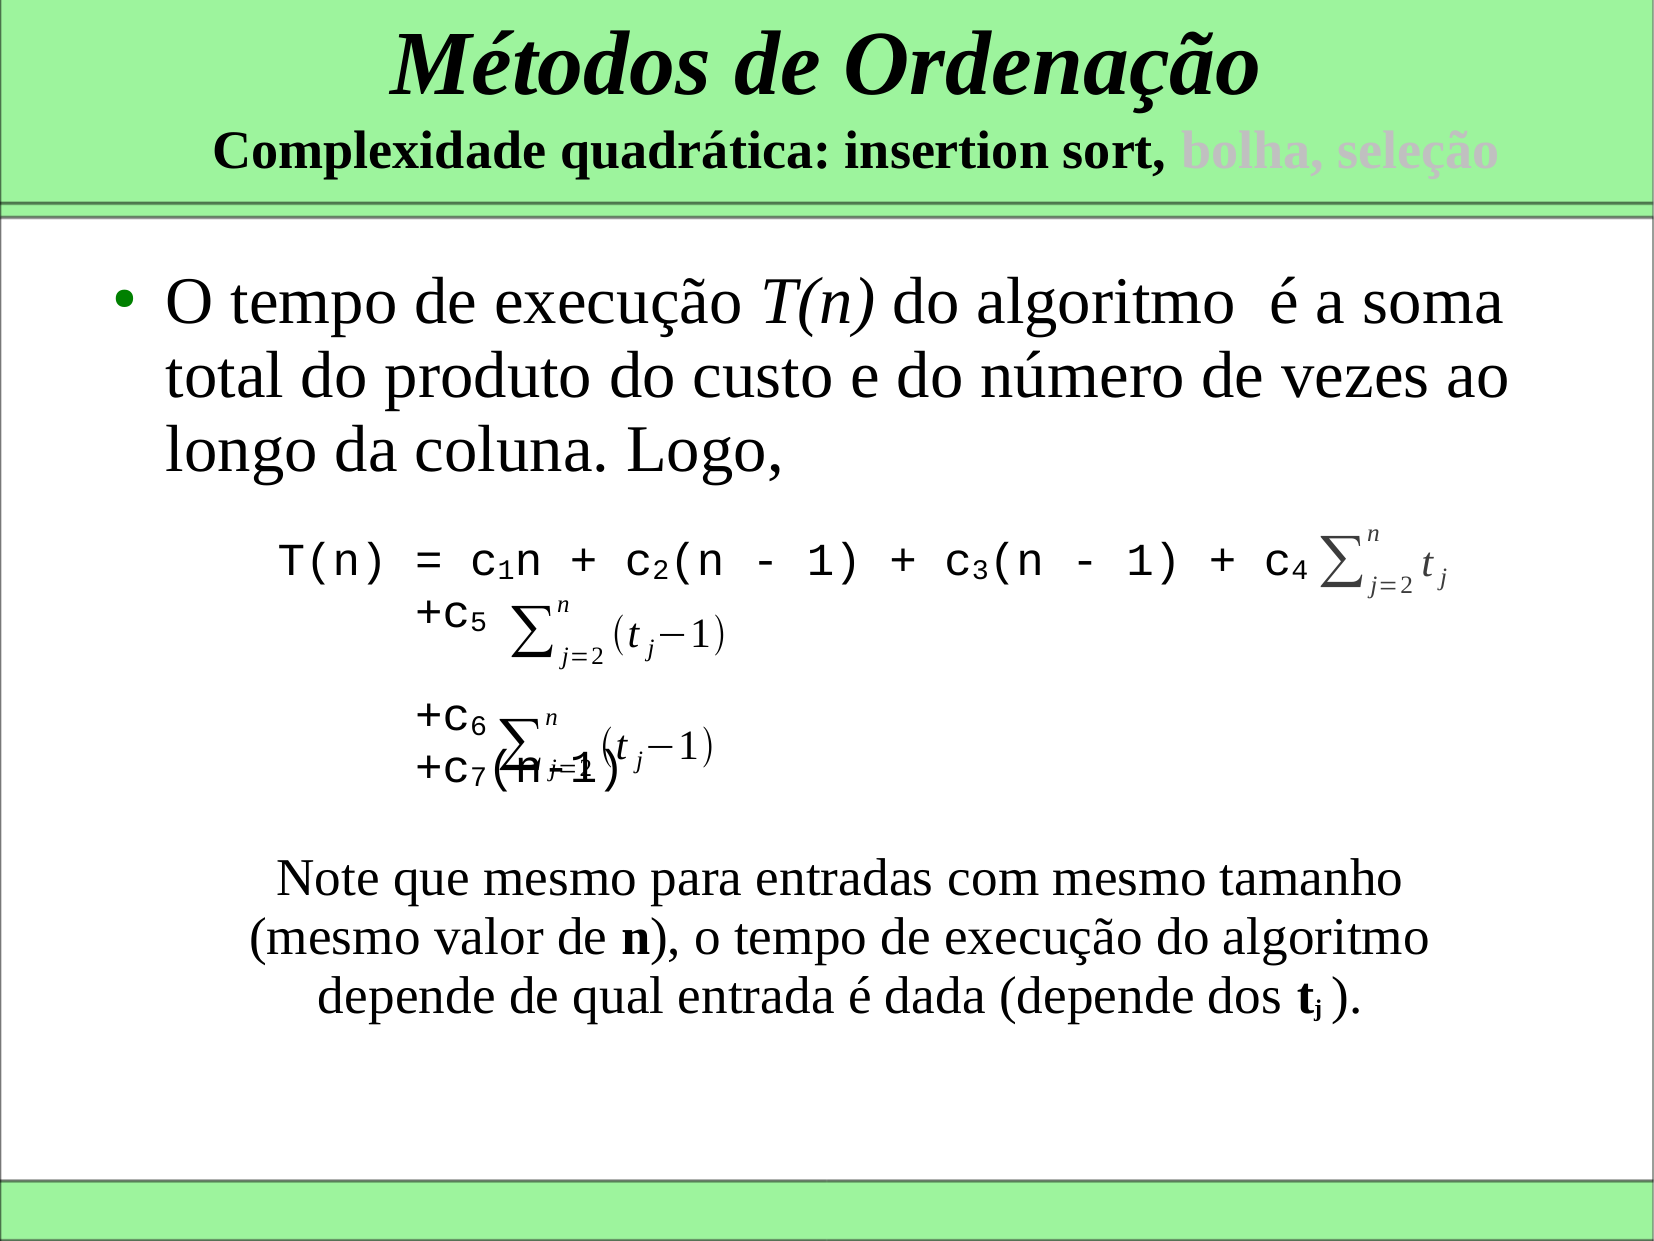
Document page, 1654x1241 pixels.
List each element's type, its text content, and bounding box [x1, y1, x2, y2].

chart [1311, 520, 1454, 600]
chart [502, 590, 732, 671]
text_box O tempo de execução T(n) do algoritmo é a soma total do produto do custo e do número de vezes ao longo da coluna. Logo, T(n) = c1n + c2(n - 1) + c3(n - 1) + c4 +c5 +c6 +c7(n-1) Note que mesmo para entradas com mesmo tamanho (mesmo valor de n), o tempo de execução do algoritmo depende de qual entrada é dada (depende dos tj ). [80, 256, 1583, 1091]
text_box Complexidade quadrática: insertion sort, bolha, seleção [178, 112, 1514, 188]
chart [490, 703, 720, 783]
picture [0, 0, 1654, 1241]
title Métodos de Ordenação [82, 12, 1571, 115]
